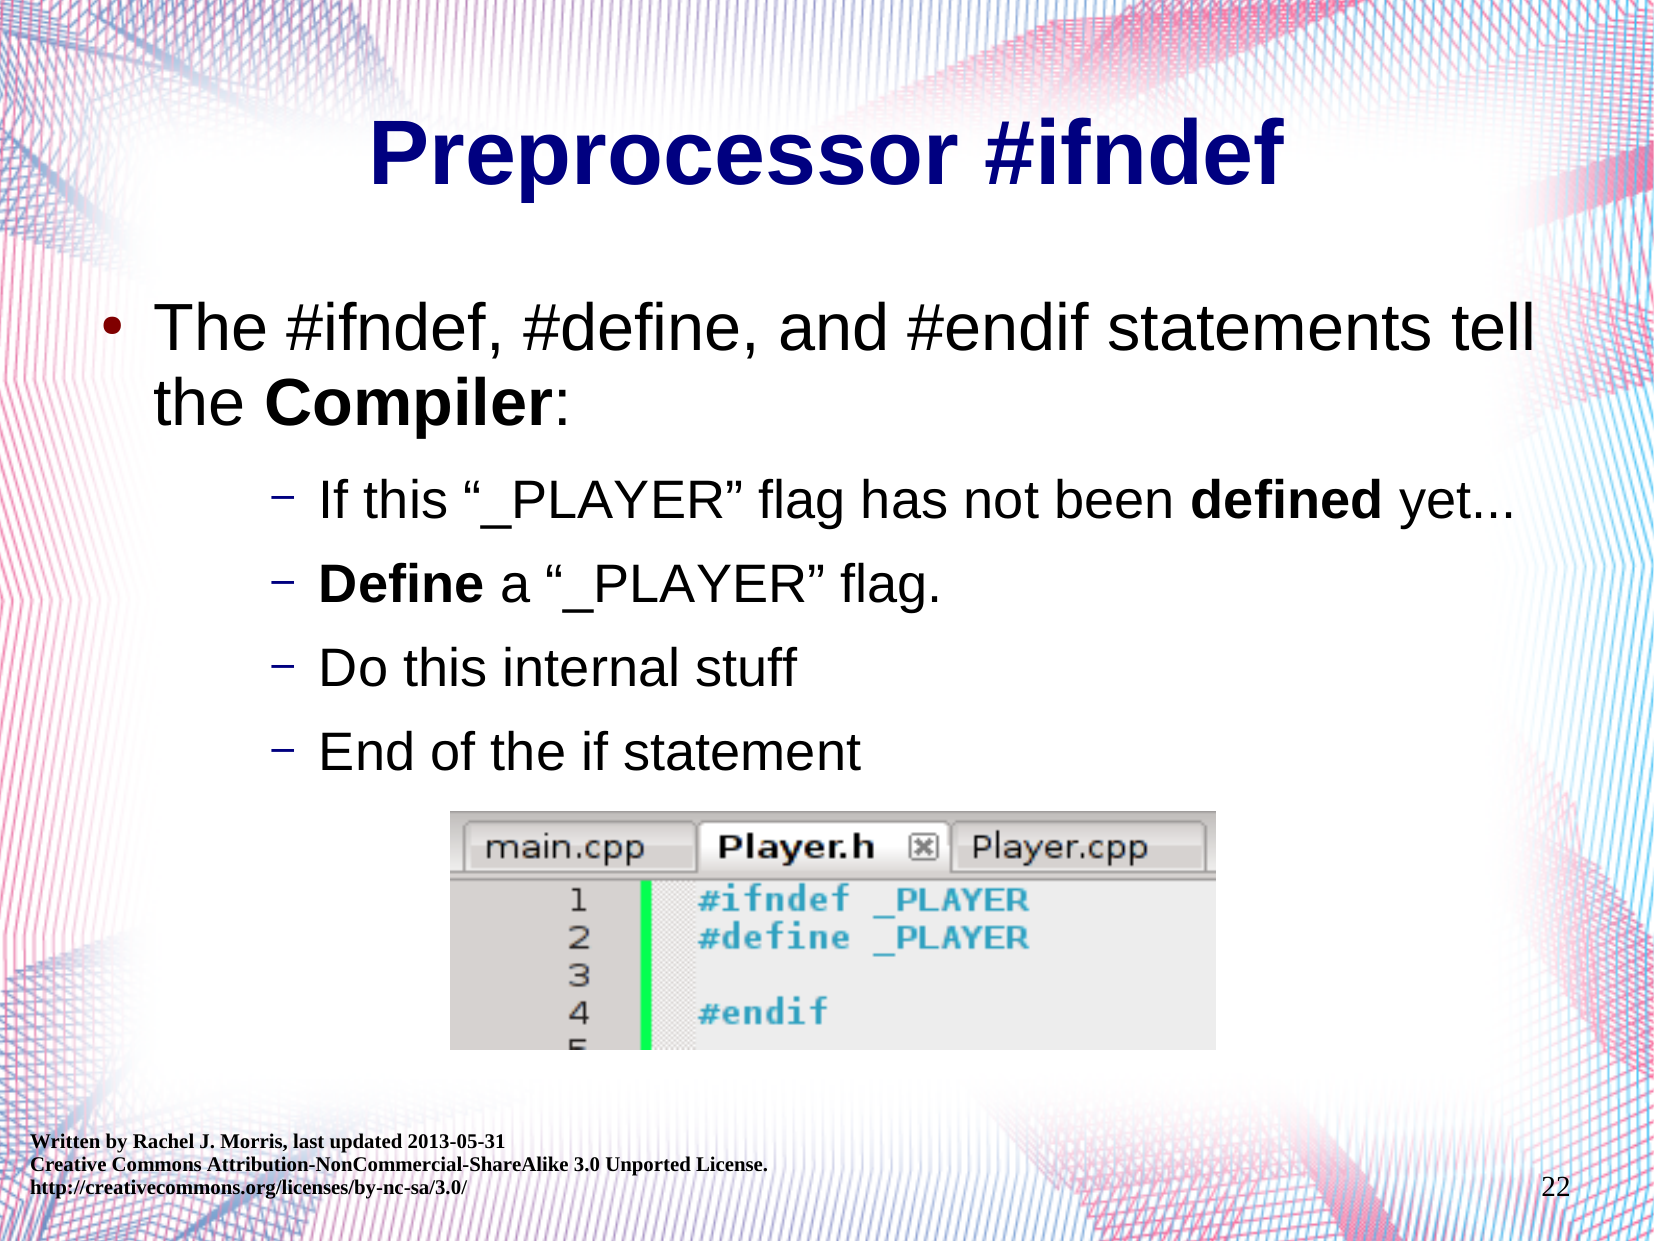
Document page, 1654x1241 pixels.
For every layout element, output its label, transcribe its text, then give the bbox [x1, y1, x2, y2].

picture [0, 0, 1654, 1241]
list The #ifndef, #define, and #endif statements tell the Compiler: If this “_PLAYER” flag has not been defined yet... Define a “_PLAYER” flag. Do this internal stuff End of the if statement [82, 290, 1571, 783]
title Preprocessor #ifndef [82, 49, 1571, 257]
